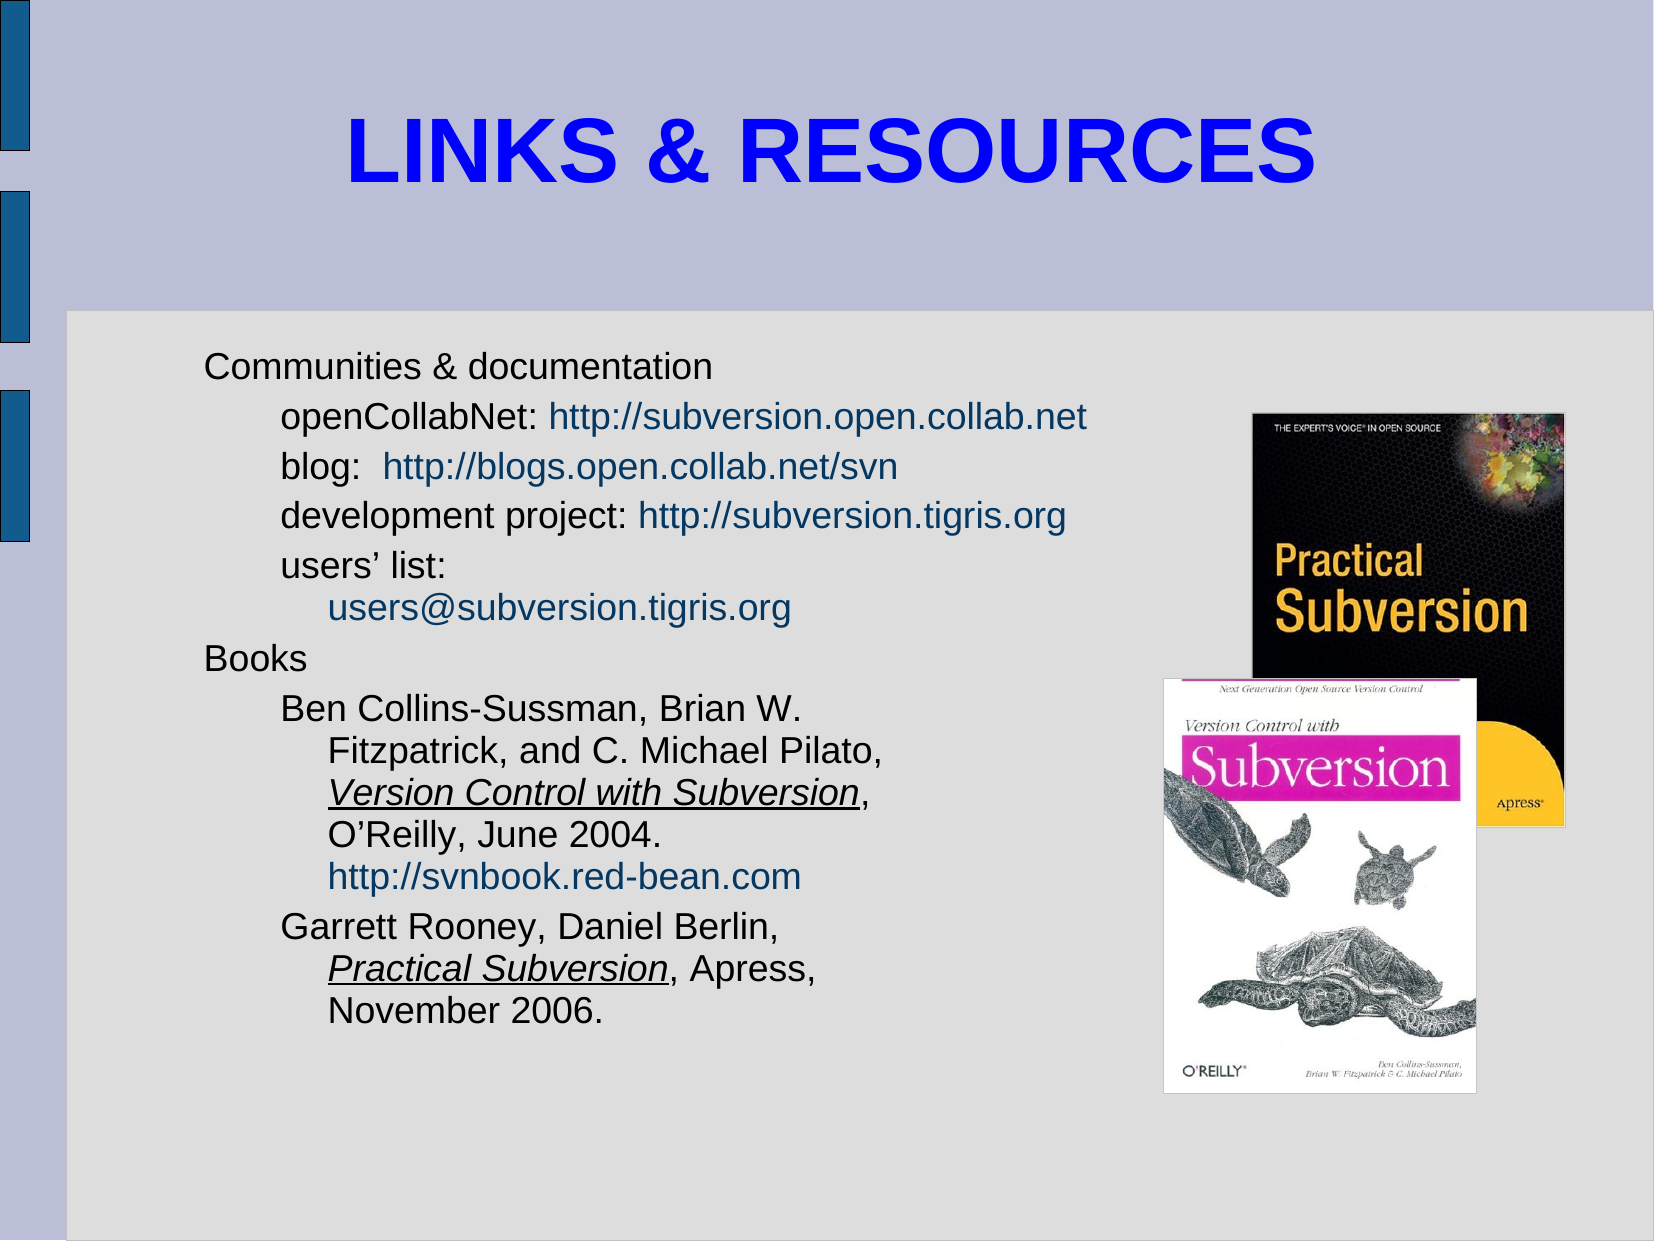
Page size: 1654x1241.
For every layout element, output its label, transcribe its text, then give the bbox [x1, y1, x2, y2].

title LINKS & RESOURCES [215, 89, 1449, 213]
list Communities & documentation openCollabNet: http://subversion.open.collab.net blog: http://blogs.open.collab.net/svn development project: http://subversion.tigris.org users’ list: users@subversion.tigris.org Books Ben Collins-Sussman, Brian W. Fitzpatrick, and C. Michael Pilato, Version Control with Subversion, O’Reilly, June 2004. http://svnbook.red-bean.com Garrett Rooney, Daniel Berlin, Practical Subversion, Apress, November 2006. [171, 337, 1341, 1118]
picture [1163, 413, 1565, 1093]
